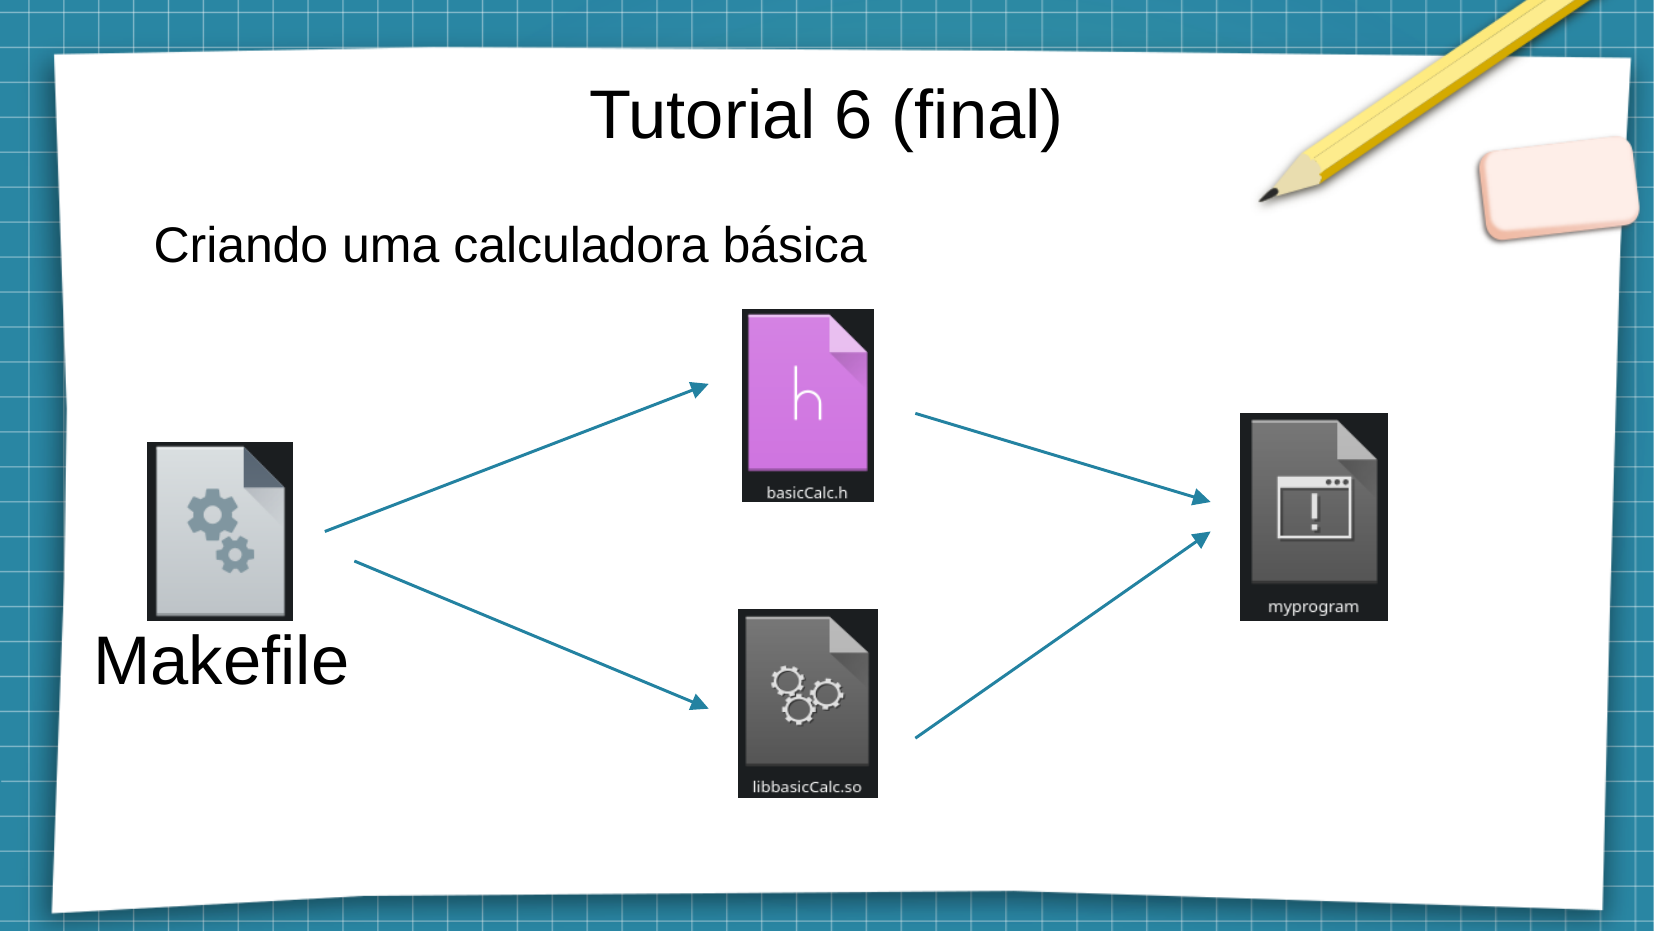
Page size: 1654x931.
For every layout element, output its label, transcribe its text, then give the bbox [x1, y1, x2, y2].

picture [0, 0, 1654, 931]
title Makefile [59, 582, 384, 739]
title Tutorial 6 (final) [82, 37, 1571, 193]
list Criando uma calculadora básica [82, 217, 1571, 758]
